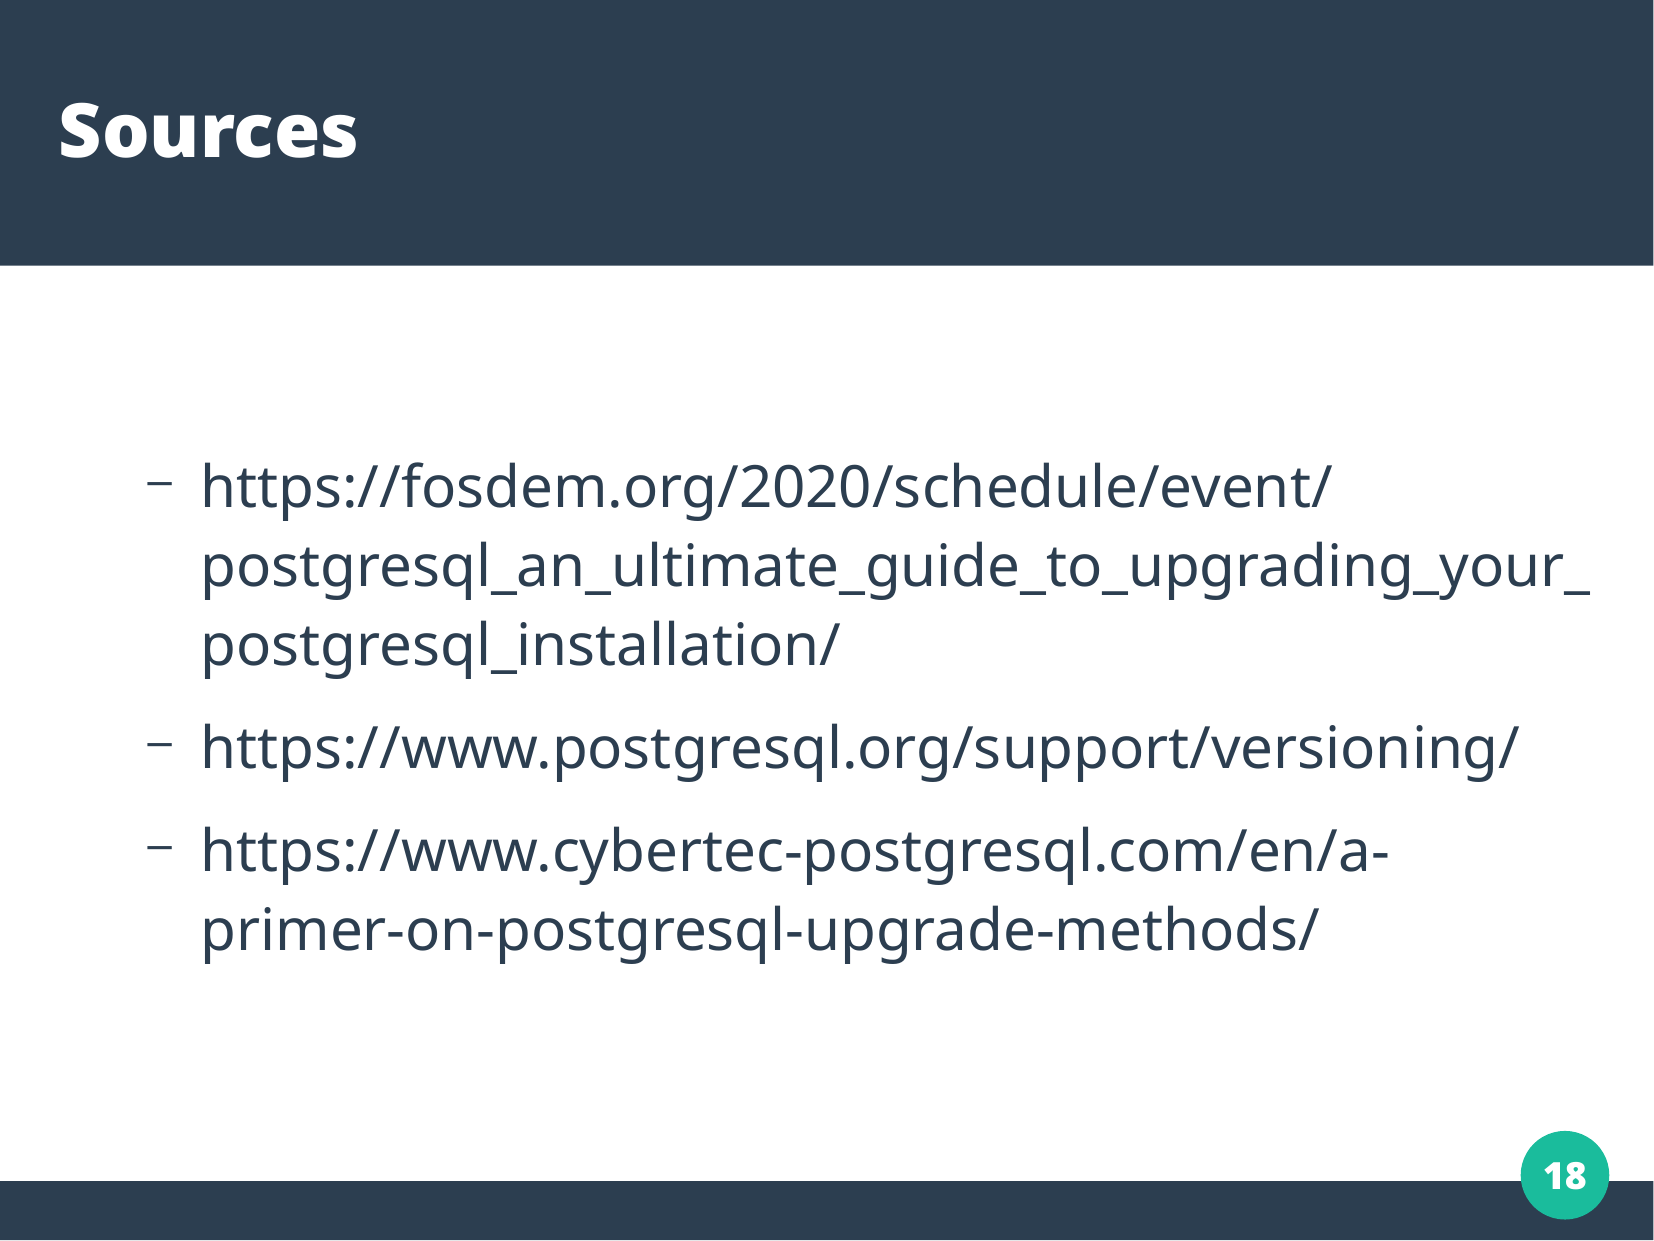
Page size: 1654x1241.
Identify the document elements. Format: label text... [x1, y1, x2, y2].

list https://fosdem.org/2020/schedule/event/postgresql_an_ultimate_guide_to_upgrading_your_postgresql_installation/ https://www.postgresql.org/support/versioning/ https://www.cybertec-postgresql.com/en/a-primer-on-postgresql-upgrade-methods/ [59, 324, 1595, 1152]
title Sources [59, 49, 1595, 207]
